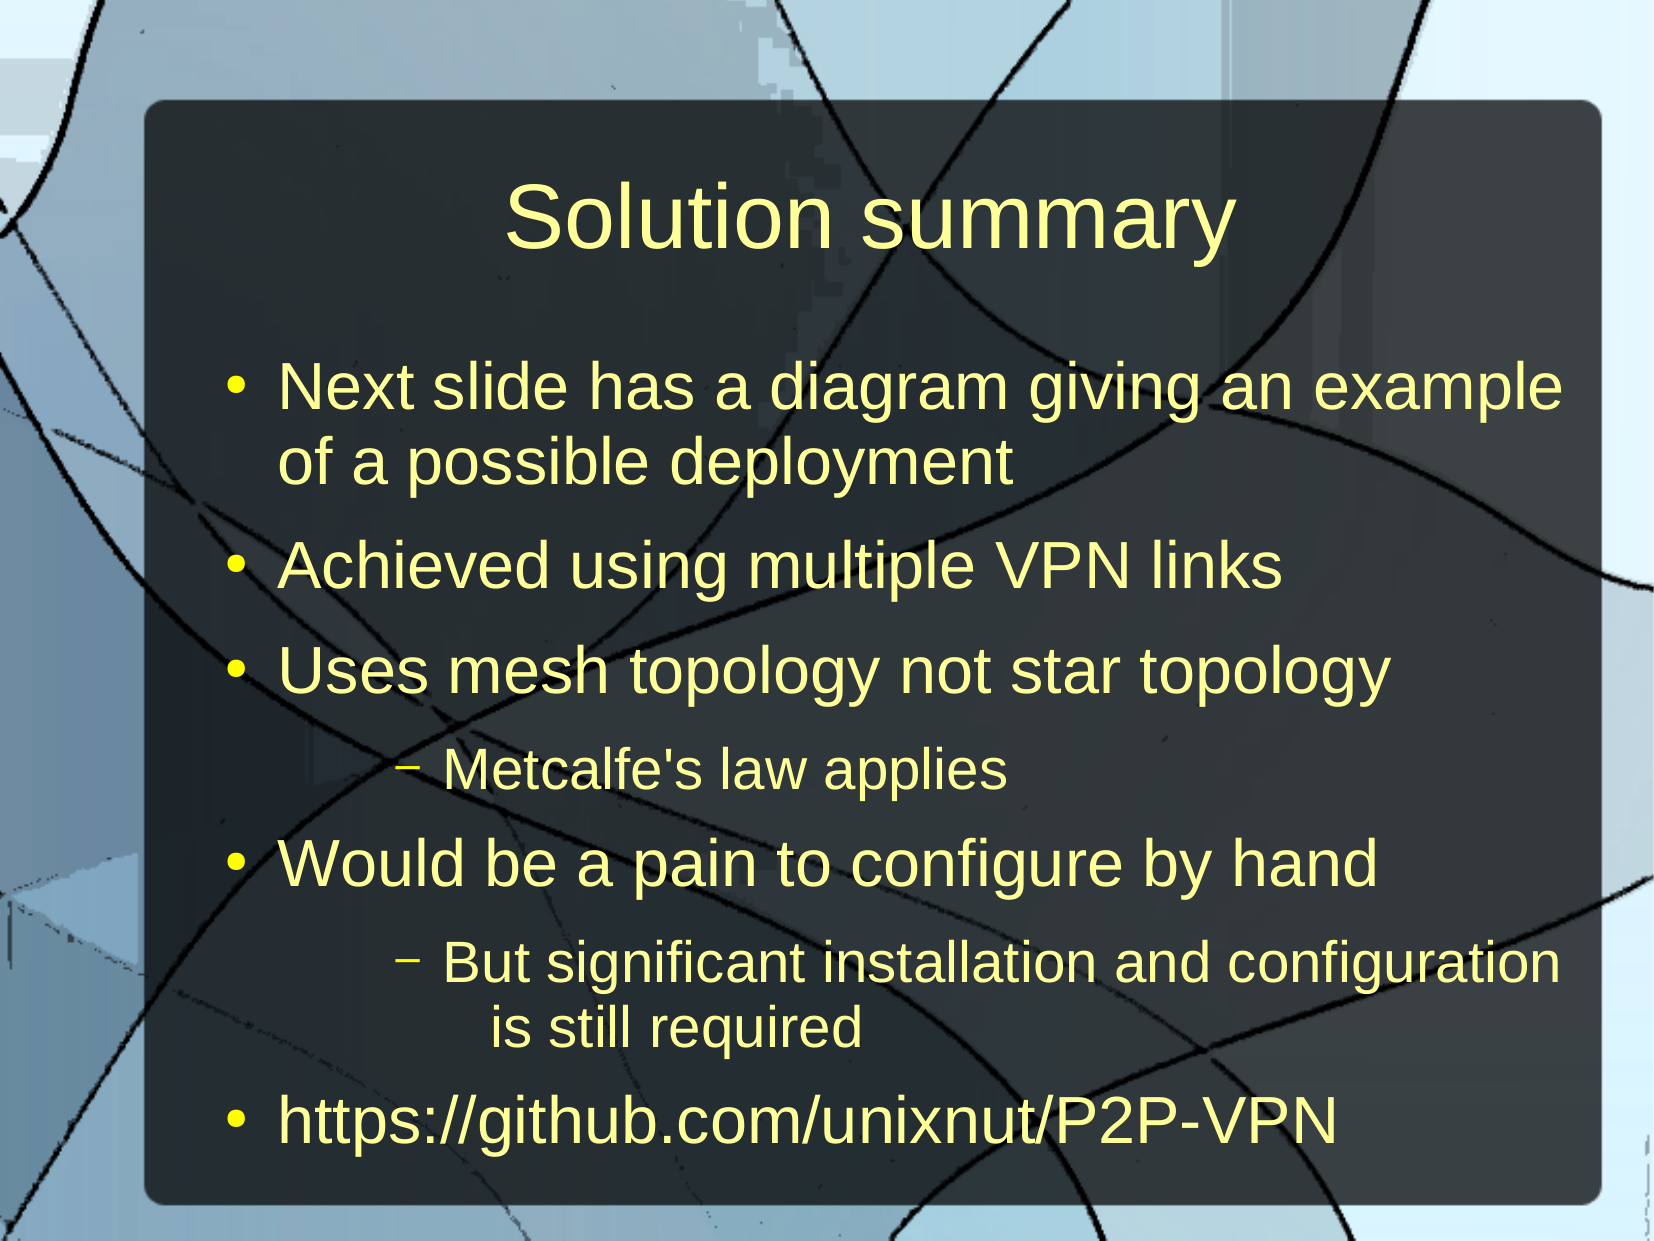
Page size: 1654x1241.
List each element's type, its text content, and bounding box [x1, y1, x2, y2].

list Next slide has a diagram giving an example of a possible deployment Achieved using multiple VPN links Uses mesh topology not star topology Metcalfe's law applies Would be a pain to configure by hand But significant installation and configuration is still required https://github.com/unixnut/P2P-VPN [206, 349, 1571, 1159]
picture [0, 0, 1654, 1241]
title Solution summary [159, 108, 1583, 325]
